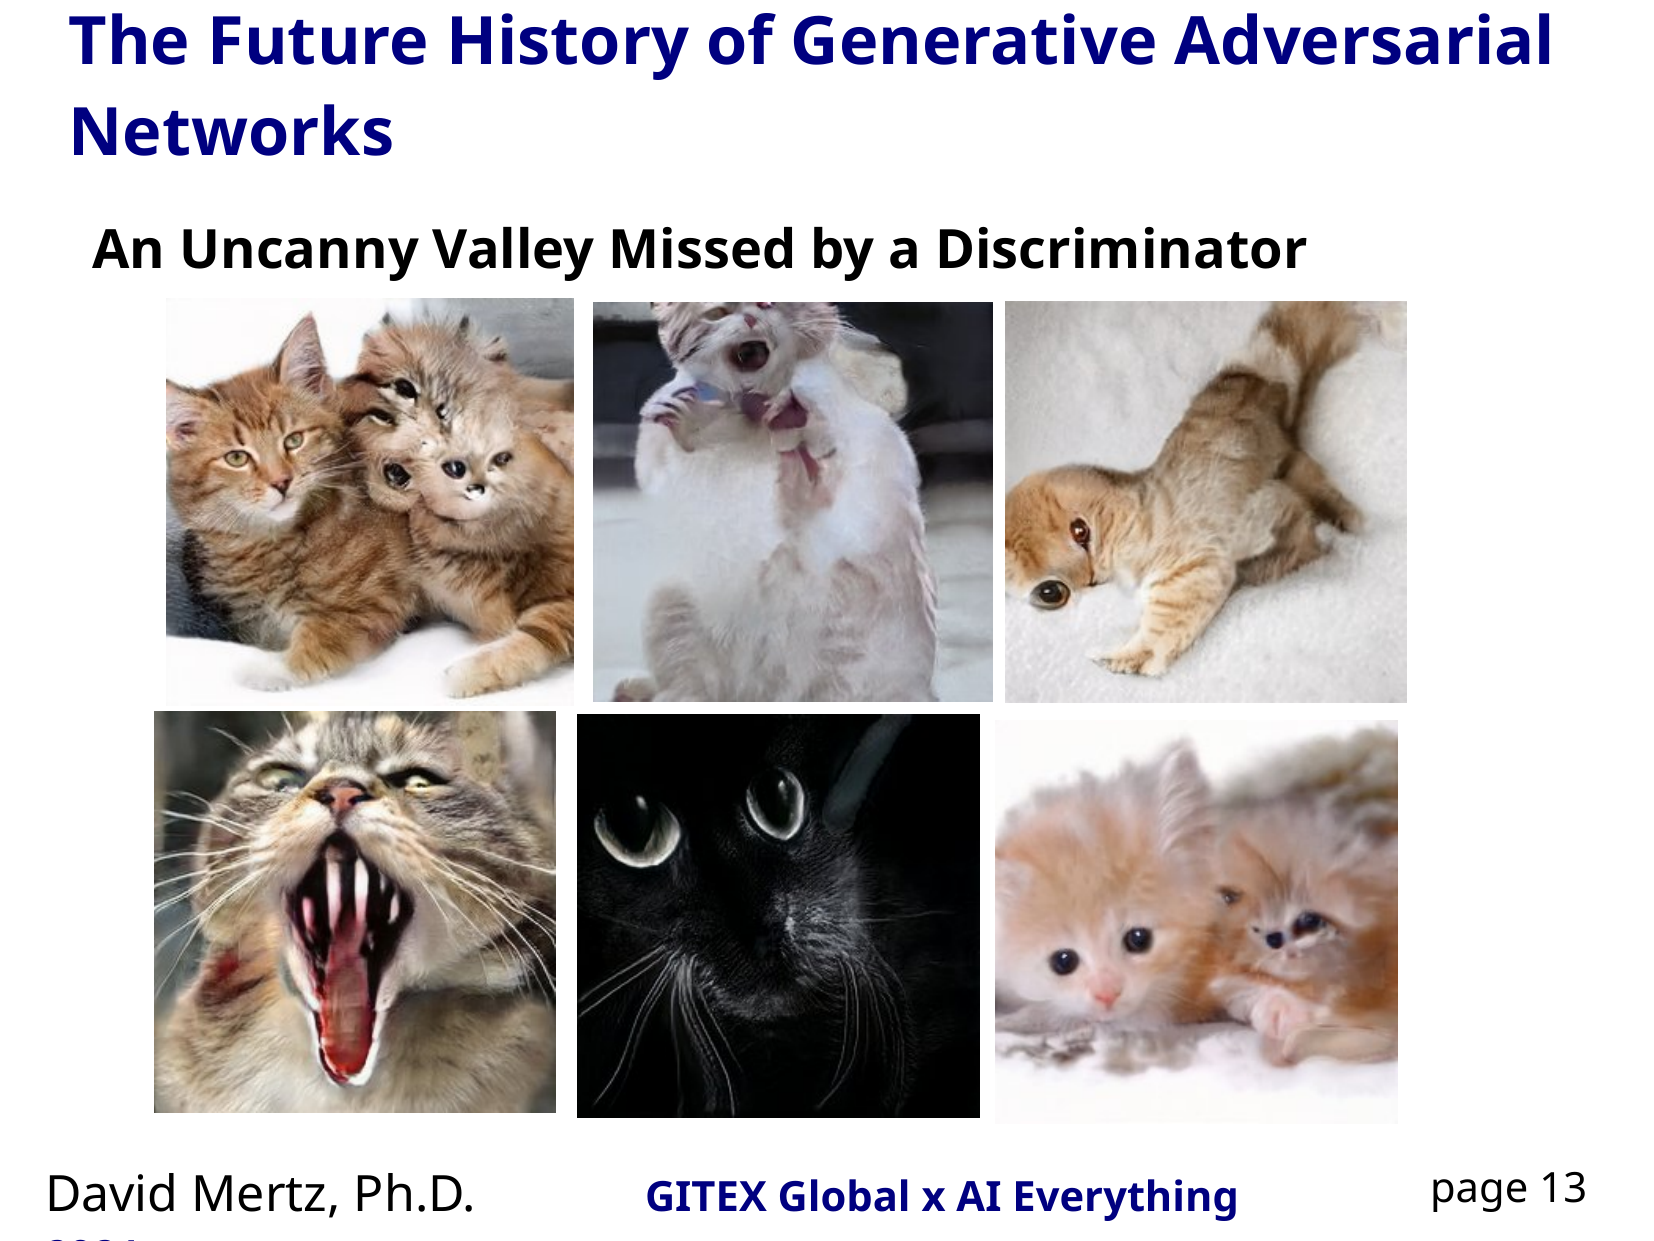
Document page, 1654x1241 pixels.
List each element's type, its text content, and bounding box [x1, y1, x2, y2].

picture [166, 298, 574, 706]
picture [995, 720, 1398, 1124]
picture [1005, 301, 1407, 703]
picture [593, 302, 993, 702]
list An Uncanny Valley Missed by a Discriminator [92, 210, 1561, 1126]
picture [154, 711, 556, 1113]
picture [577, 714, 980, 1118]
